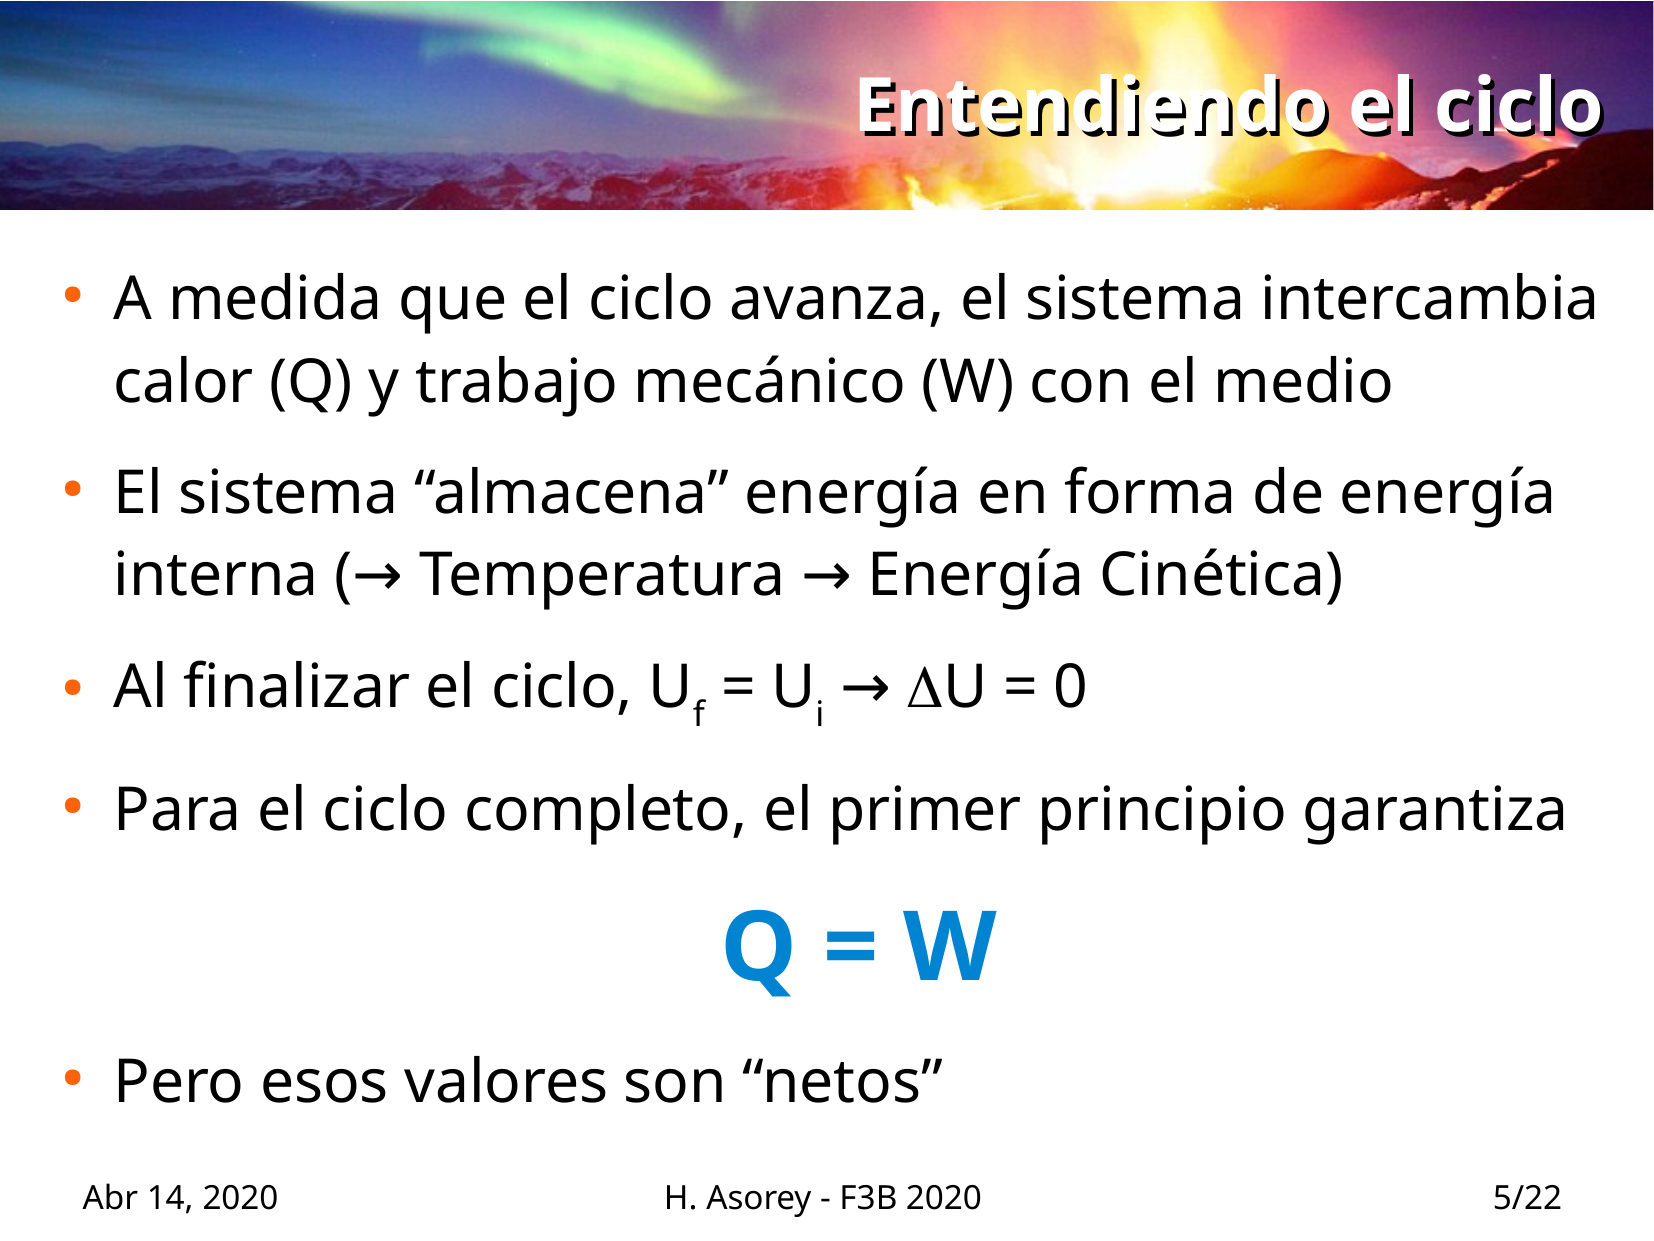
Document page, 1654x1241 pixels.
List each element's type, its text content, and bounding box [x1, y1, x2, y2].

picture [0, 1, 1654, 210]
title Entendiendo el ciclo [45, 15, 1606, 191]
list A medida que el ciclo avanza, el sistema intercambia calor (Q) y trabajo mecánico (W) con el medio El sistema “almacena” energía en forma de energía interna (→ Temperatura → Energía Cinética) Al finalizar el ciclo, Uf = Ui → DU = 0 Para el ciclo completo, el primer principio garantiza Q = W Pero esos valores son “netos” [45, 255, 1606, 1156]
